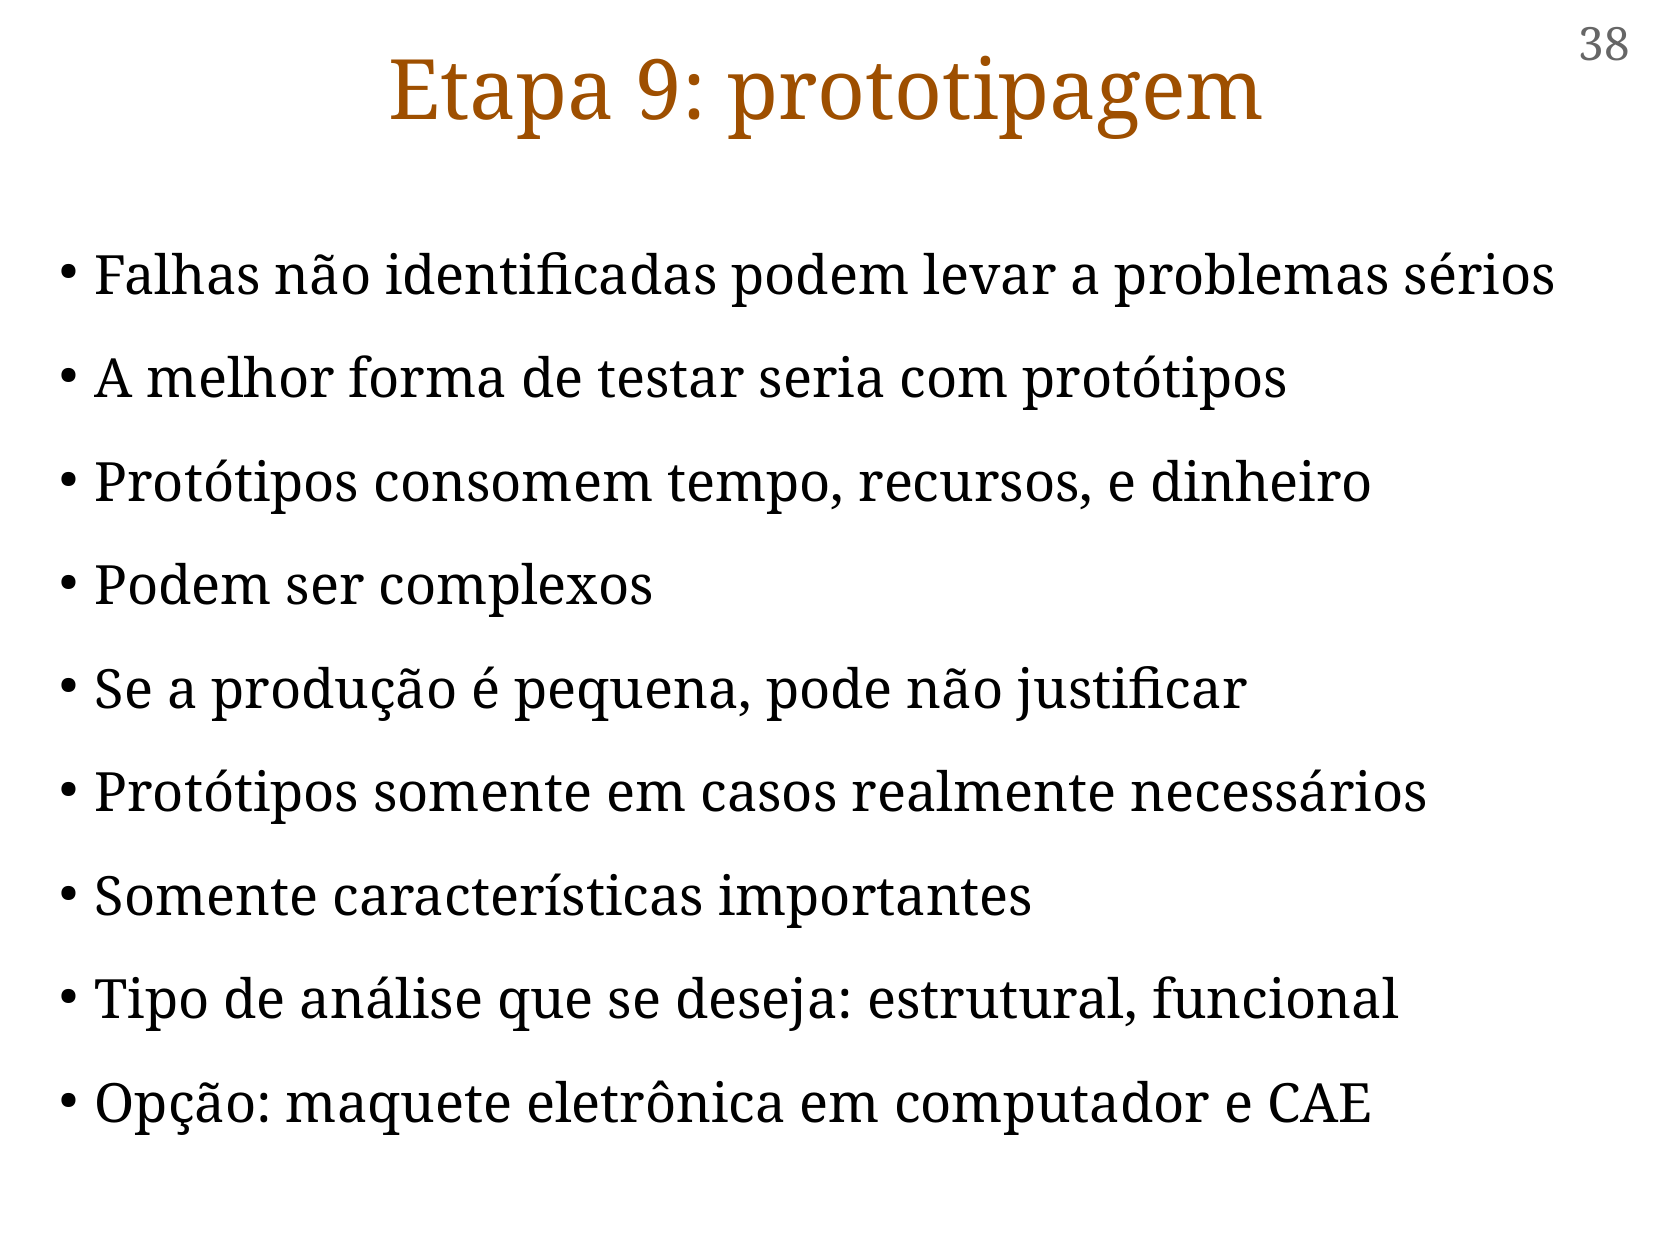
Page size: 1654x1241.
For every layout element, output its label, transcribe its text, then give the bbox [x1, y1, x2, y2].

text_box [59, 29, 1595, 148]
list Falhas não identificadas podem levar a problemas sérios A melhor forma de testar seria com protótipos Protótipos consomem tempo, recursos, e dinheiro Podem ser complexos Se a produção é pequena, pode não justificar Protótipos somente em casos realmente necessários Somente características importantes Tipo de análise que se deseja: estrutural, funcional Opção: maquete eletrônica em computador e CAE [59, 236, 1625, 1211]
